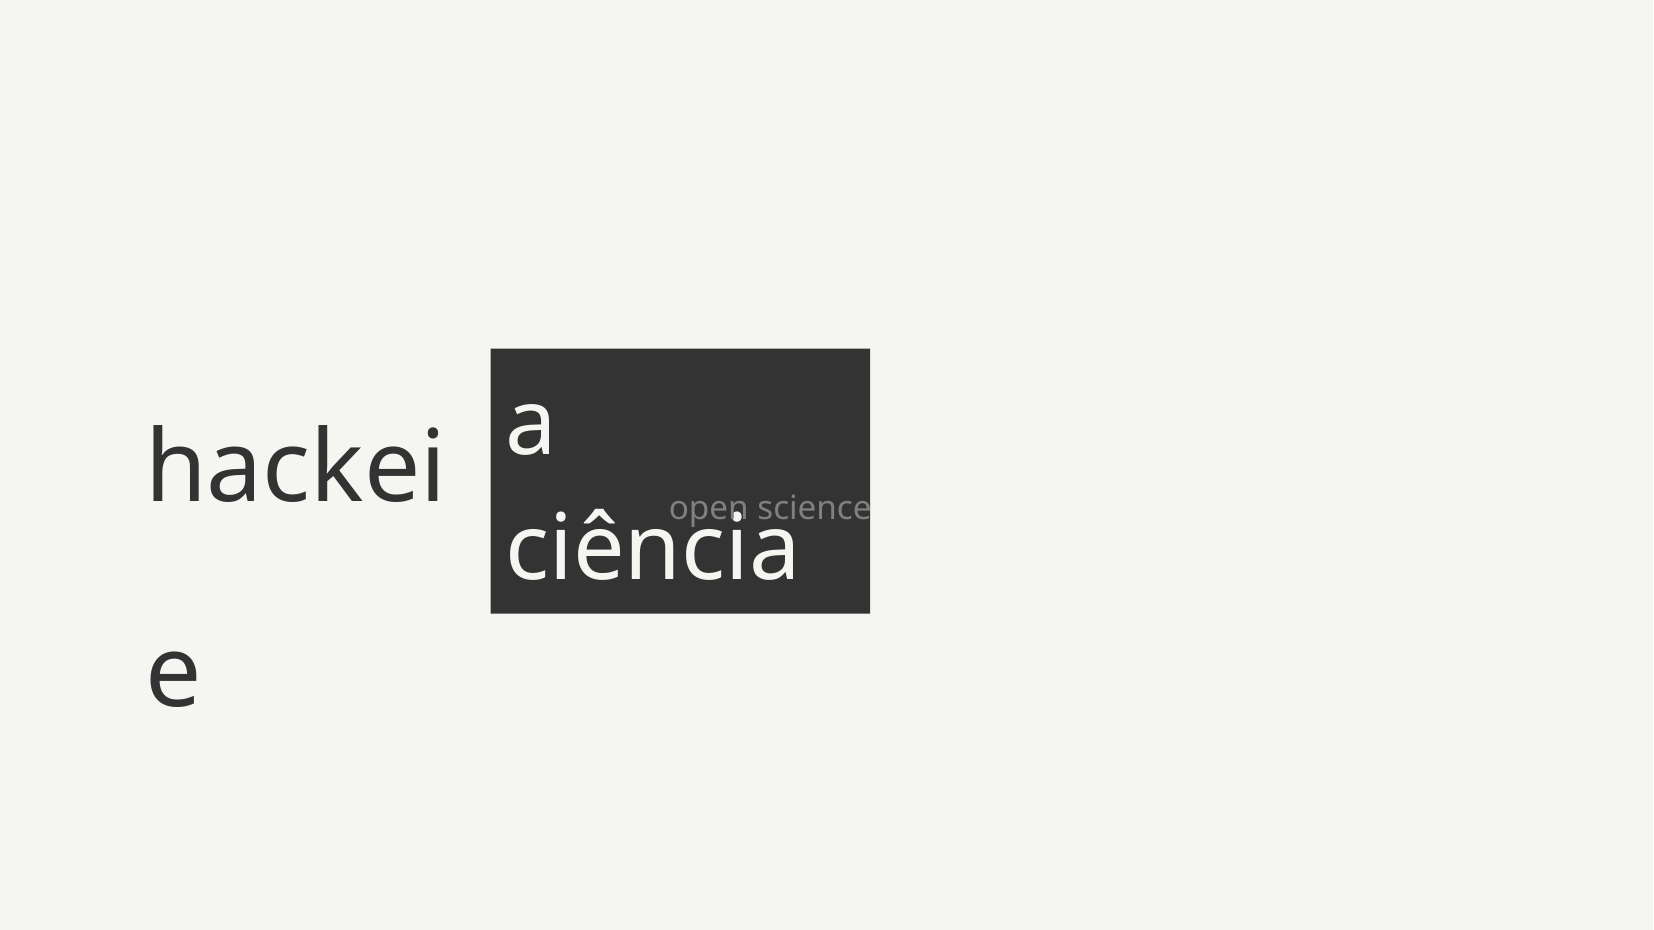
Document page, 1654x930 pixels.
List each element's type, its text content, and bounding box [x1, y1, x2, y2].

text_box open science [328, 477, 887, 631]
text_box a ciência [490, 348, 871, 456]
text_box hackeie [130, 319, 496, 560]
